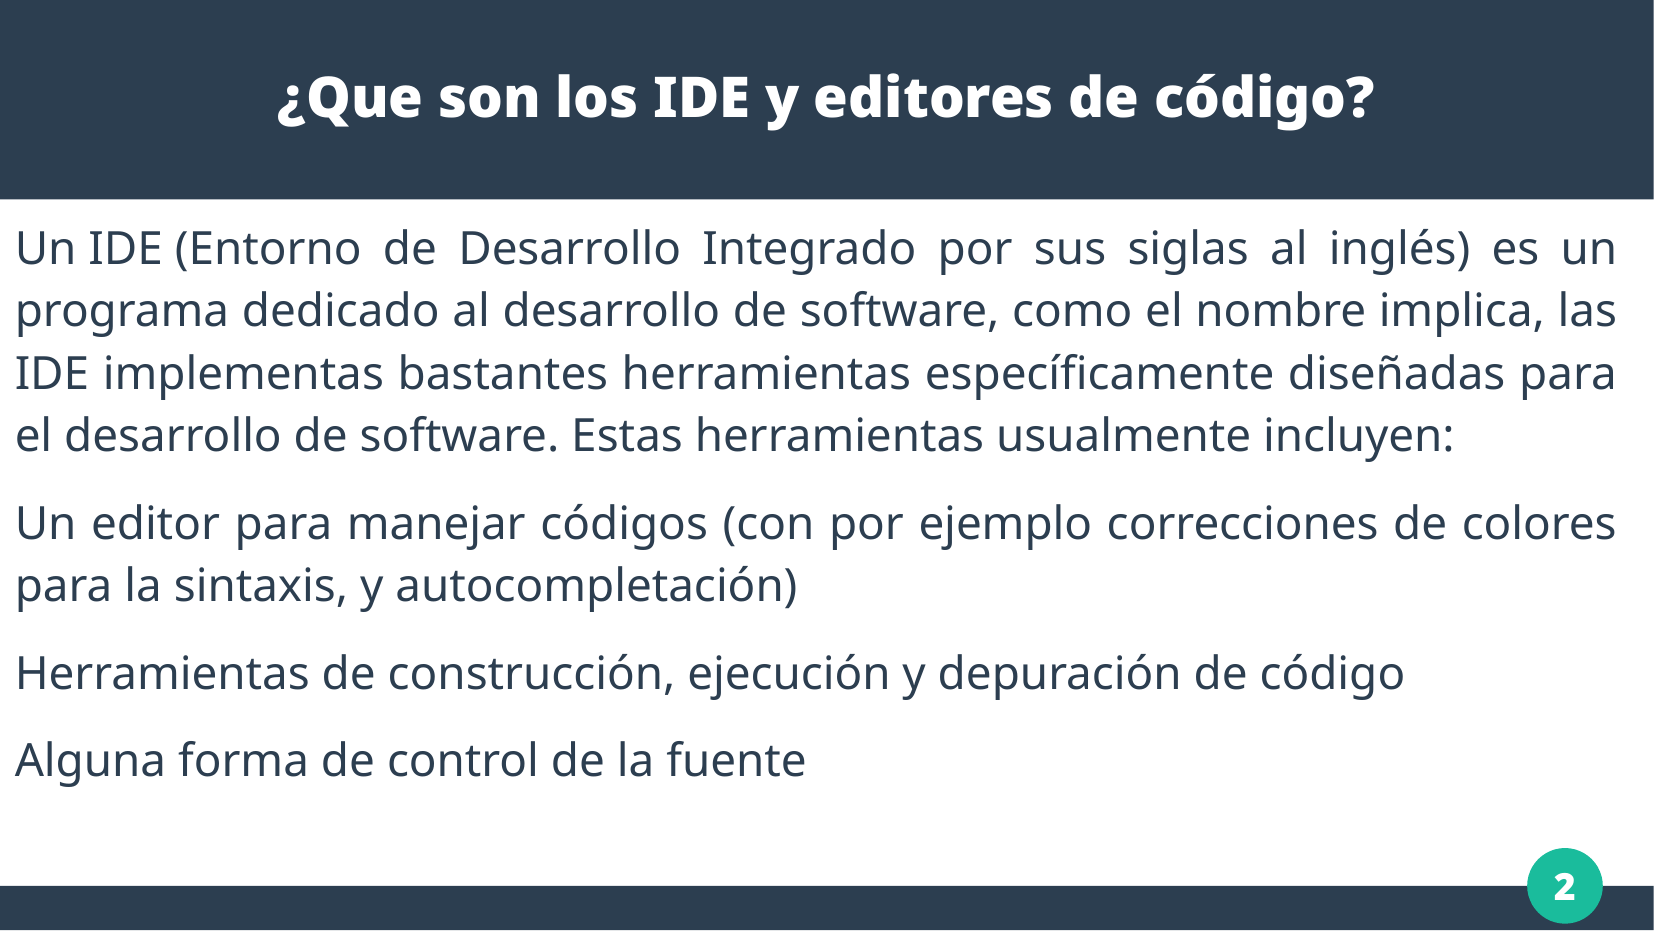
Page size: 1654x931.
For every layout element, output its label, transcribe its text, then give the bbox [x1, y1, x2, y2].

title ¿Que son los IDE y editores de código? [59, 37, 1595, 156]
text_box Un IDE (Entorno de Desarrollo Integrado por sus siglas al inglés) es un programa dedicado al desarrollo de software, como el nombre implica, las IDE implementas bastantes herramientas específicamente diseñadas para el desarrollo de software. Estas herramientas usualmente incluyen: Un editor para manejar códigos (con por ejemplo correcciones de colores para la sintaxis, y autocompletación) Herramientas de construcción, ejecución y depuración de código Alguna forma de control de la fuente [0, 206, 1634, 886]
